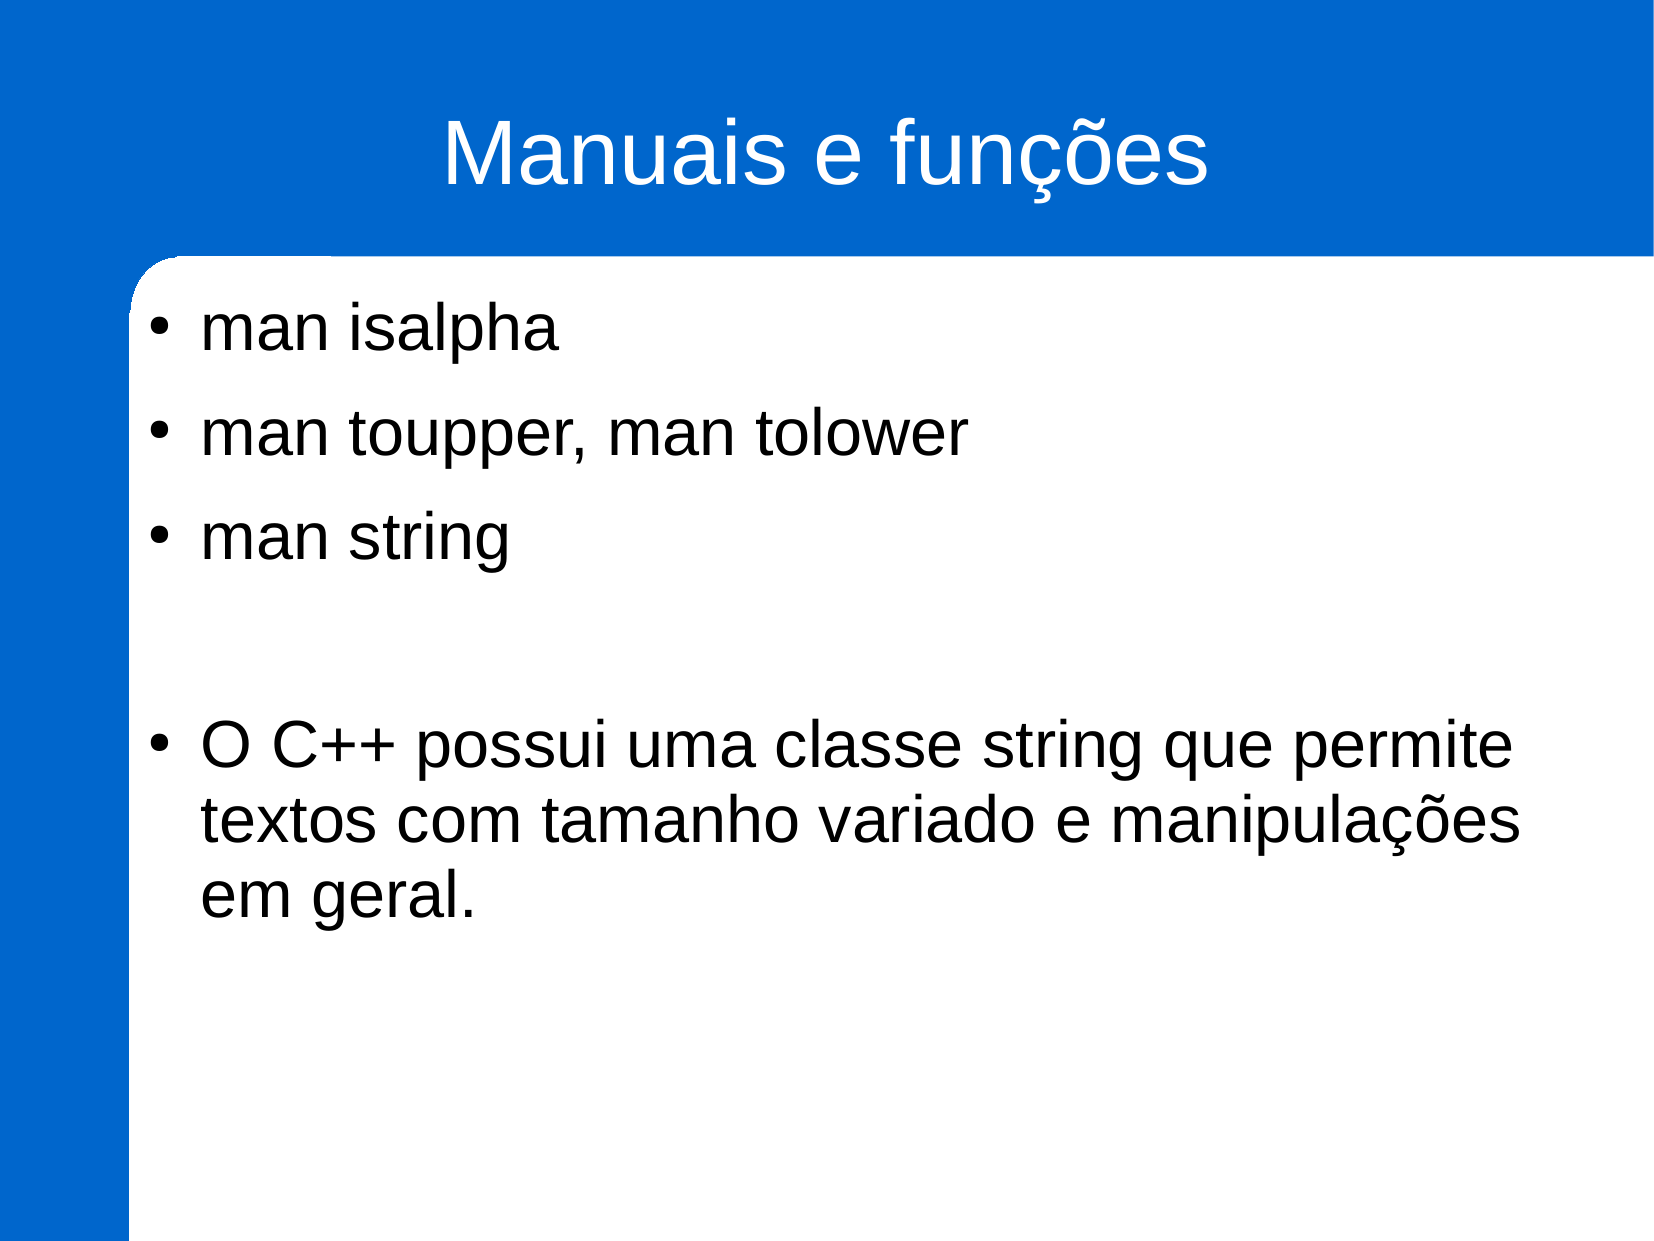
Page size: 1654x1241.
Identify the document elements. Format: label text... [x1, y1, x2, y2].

title Manuais e funções [82, 49, 1571, 257]
list man isalpha man toupper, man tolower man string O C++ possui uma classe string que permite textos com tamanho variado e manipulações em geral. [129, 290, 1619, 1010]
